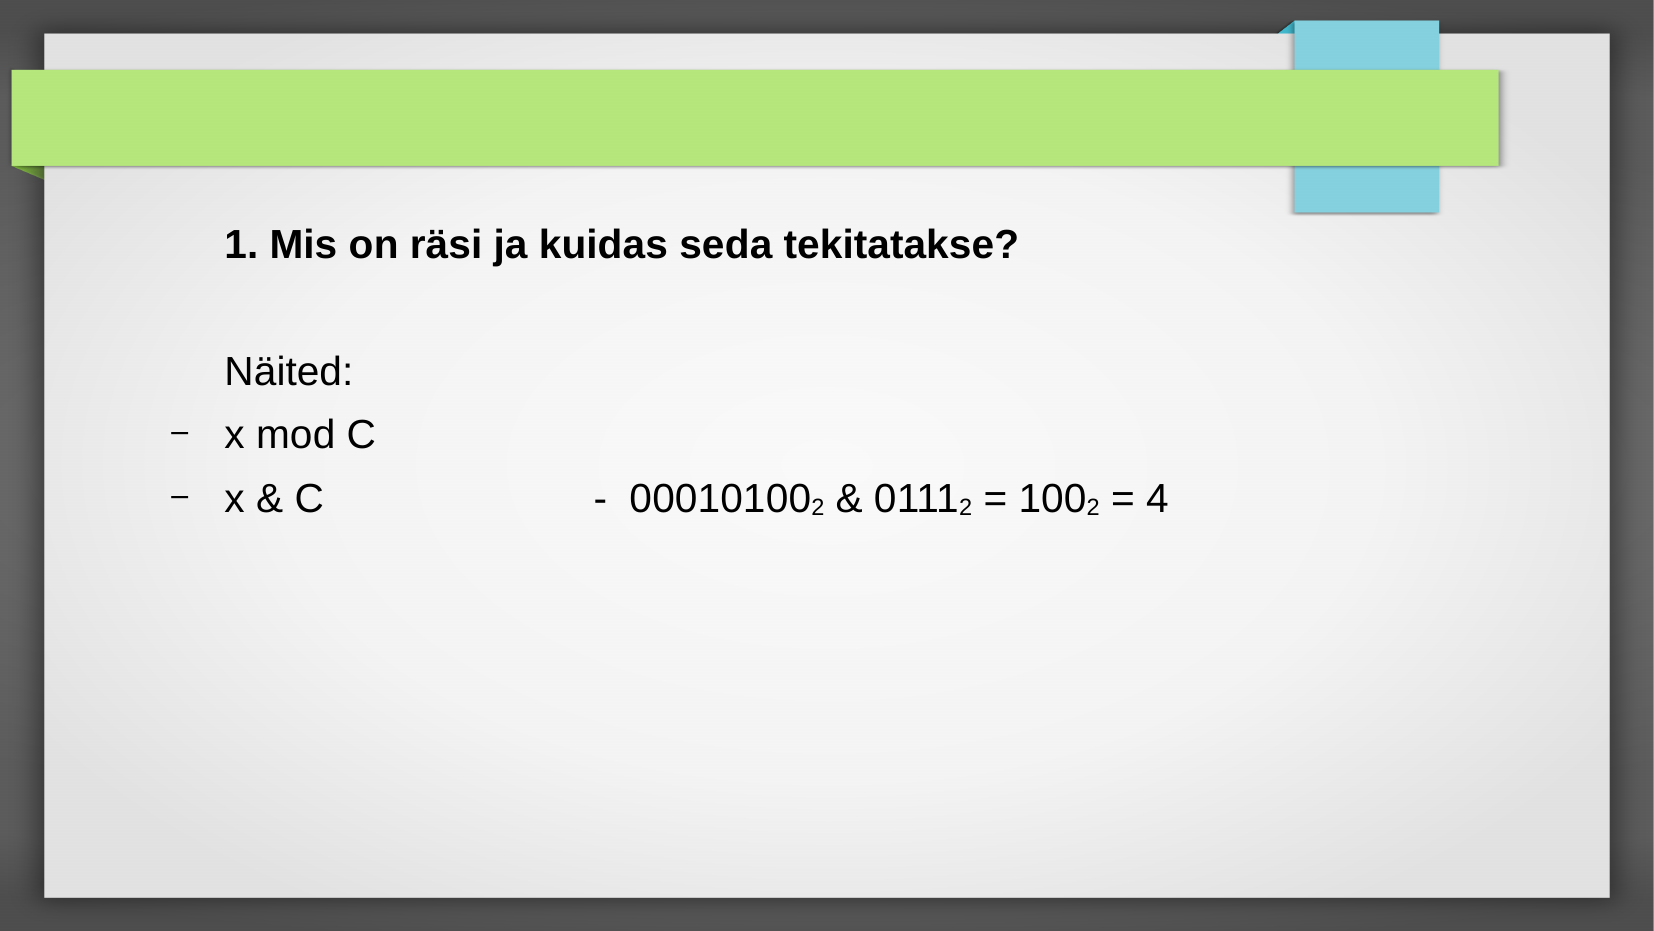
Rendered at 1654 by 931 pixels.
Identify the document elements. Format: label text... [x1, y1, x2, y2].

picture [0, 0, 1654, 931]
list 1. Mis on räsi ja kuidas seda tekitatakse? Näited: x mod C x & C - 000101002 & 01112 = 1002 = 4 [82, 221, 1571, 750]
